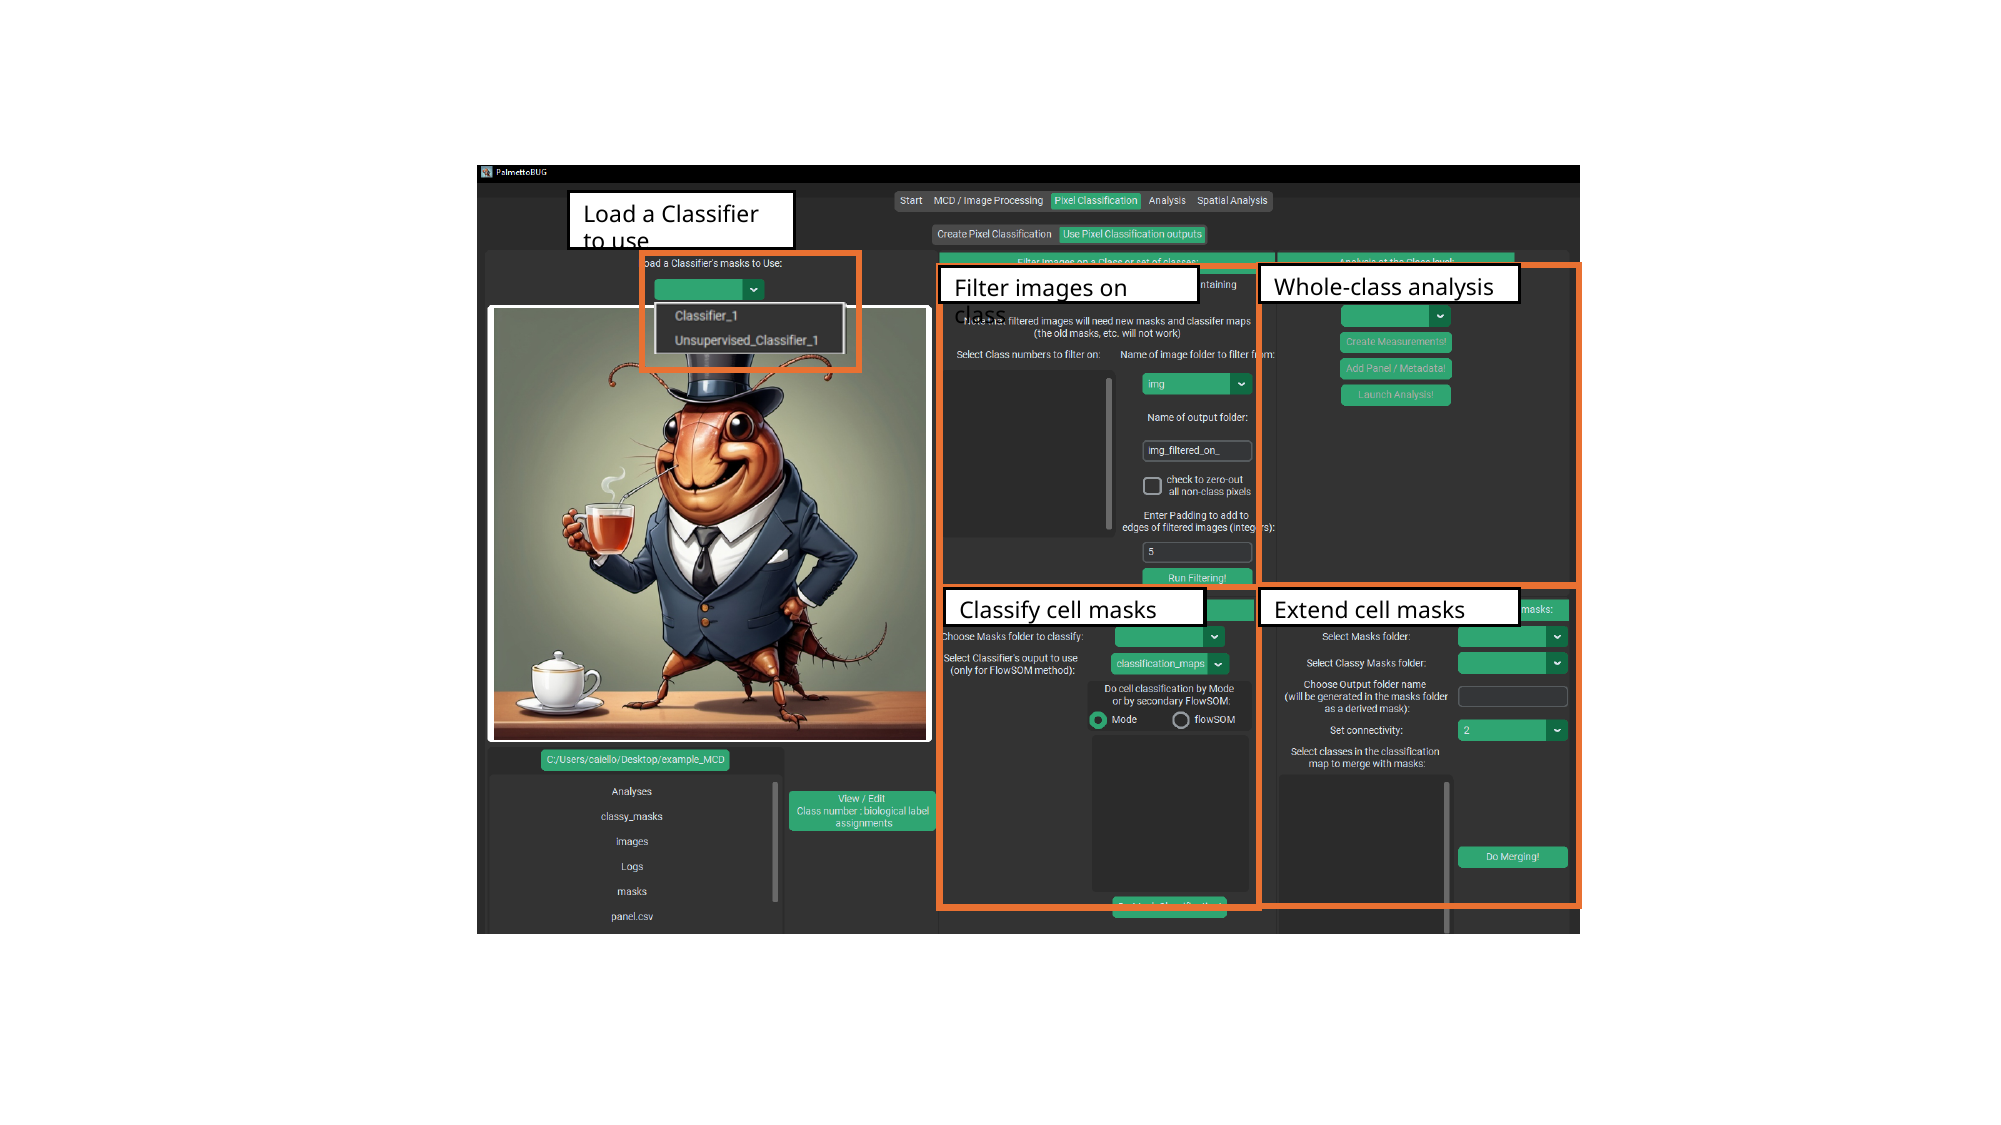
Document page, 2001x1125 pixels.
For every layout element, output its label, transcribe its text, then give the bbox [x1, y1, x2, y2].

picture [1262, 268, 1576, 582]
text_box Filter images on class [939, 266, 1198, 303]
text_box Extend cell masks [1259, 588, 1520, 626]
text_box Classify cell masks [944, 588, 1205, 626]
picture [1262, 589, 1576, 903]
picture [943, 269, 1256, 584]
picture [477, 165, 1580, 934]
text_box Whole-class analysis [1259, 265, 1520, 303]
text_box Load a Classifier to use [568, 192, 795, 249]
picture [943, 590, 1256, 904]
